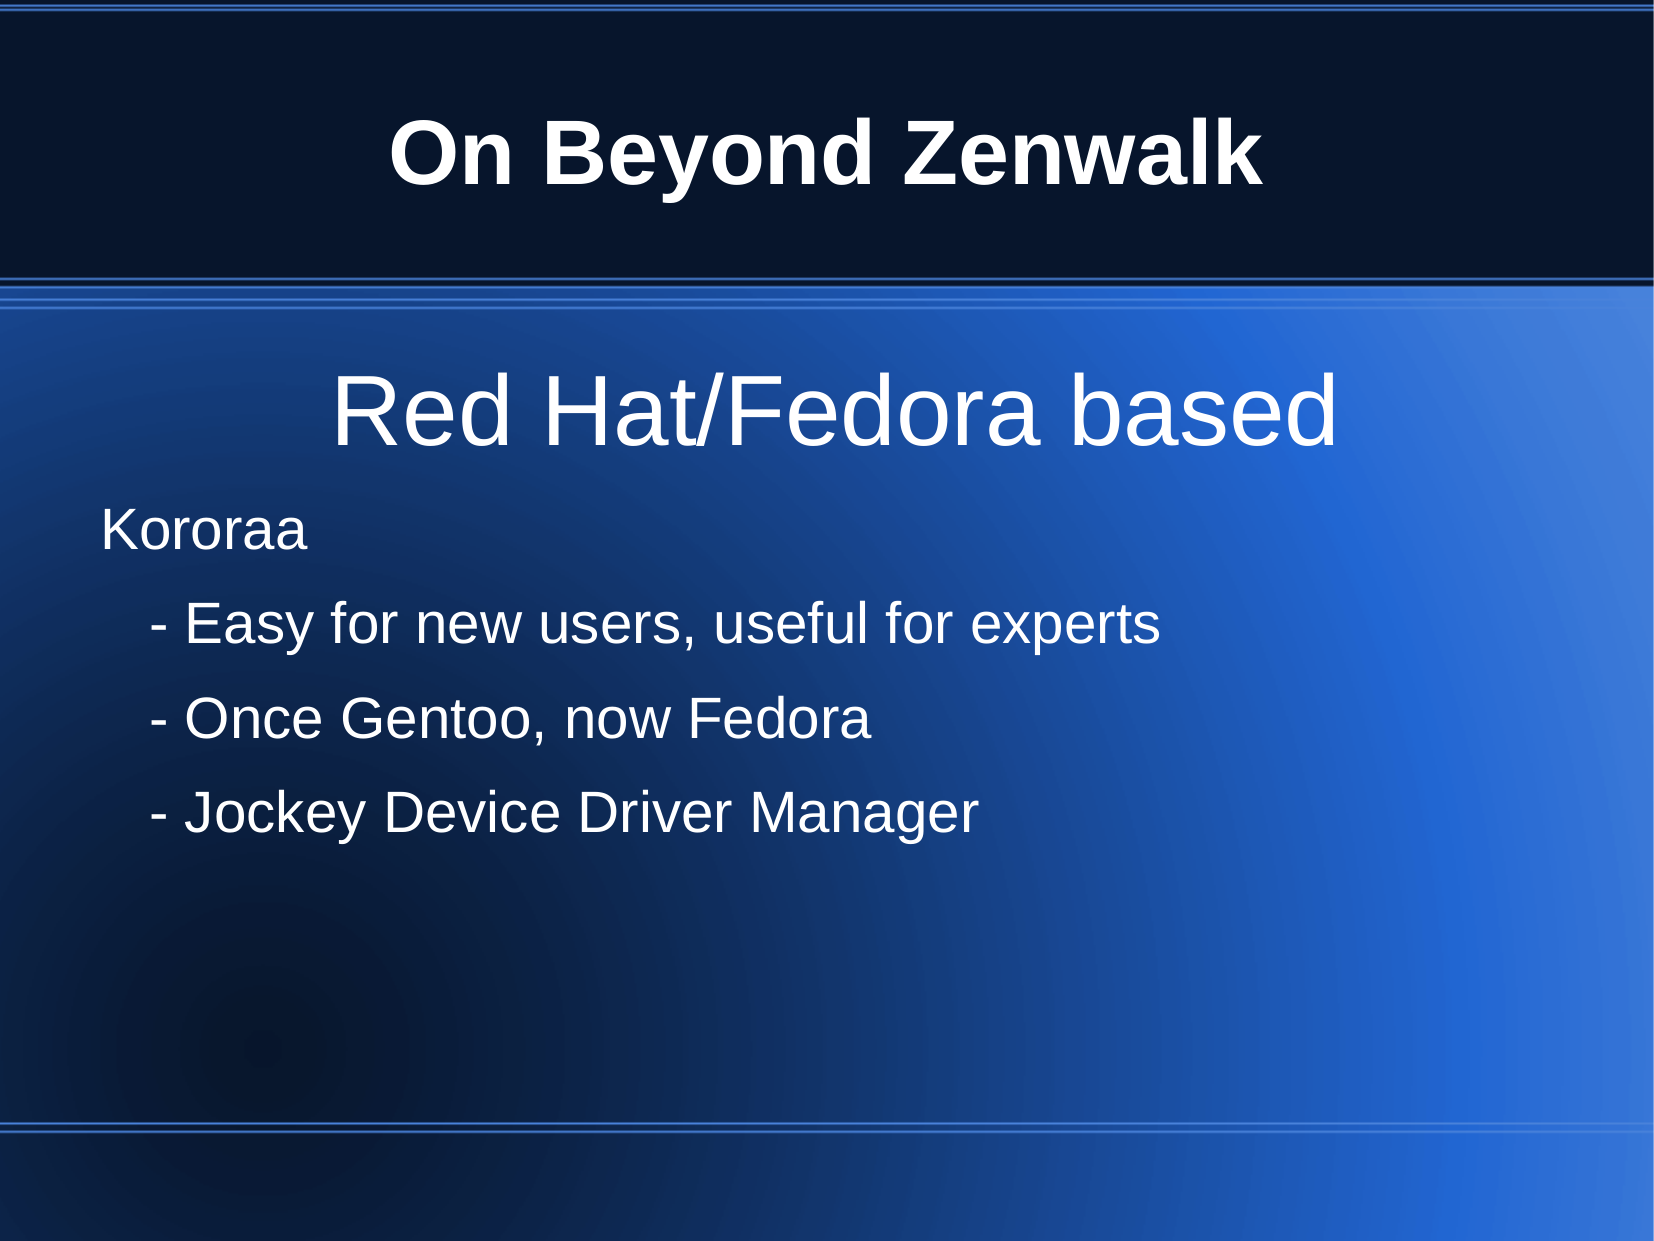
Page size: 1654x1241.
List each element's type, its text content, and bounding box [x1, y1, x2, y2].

picture [0, 0, 1654, 1241]
list Red Hat/Fedora based Kororaa - Easy for new users, useful for experts - Once Gentoo, now Fedora - Jockey Device Driver Manager [82, 355, 1571, 1241]
title On Beyond Zenwalk [82, 56, 1571, 250]
